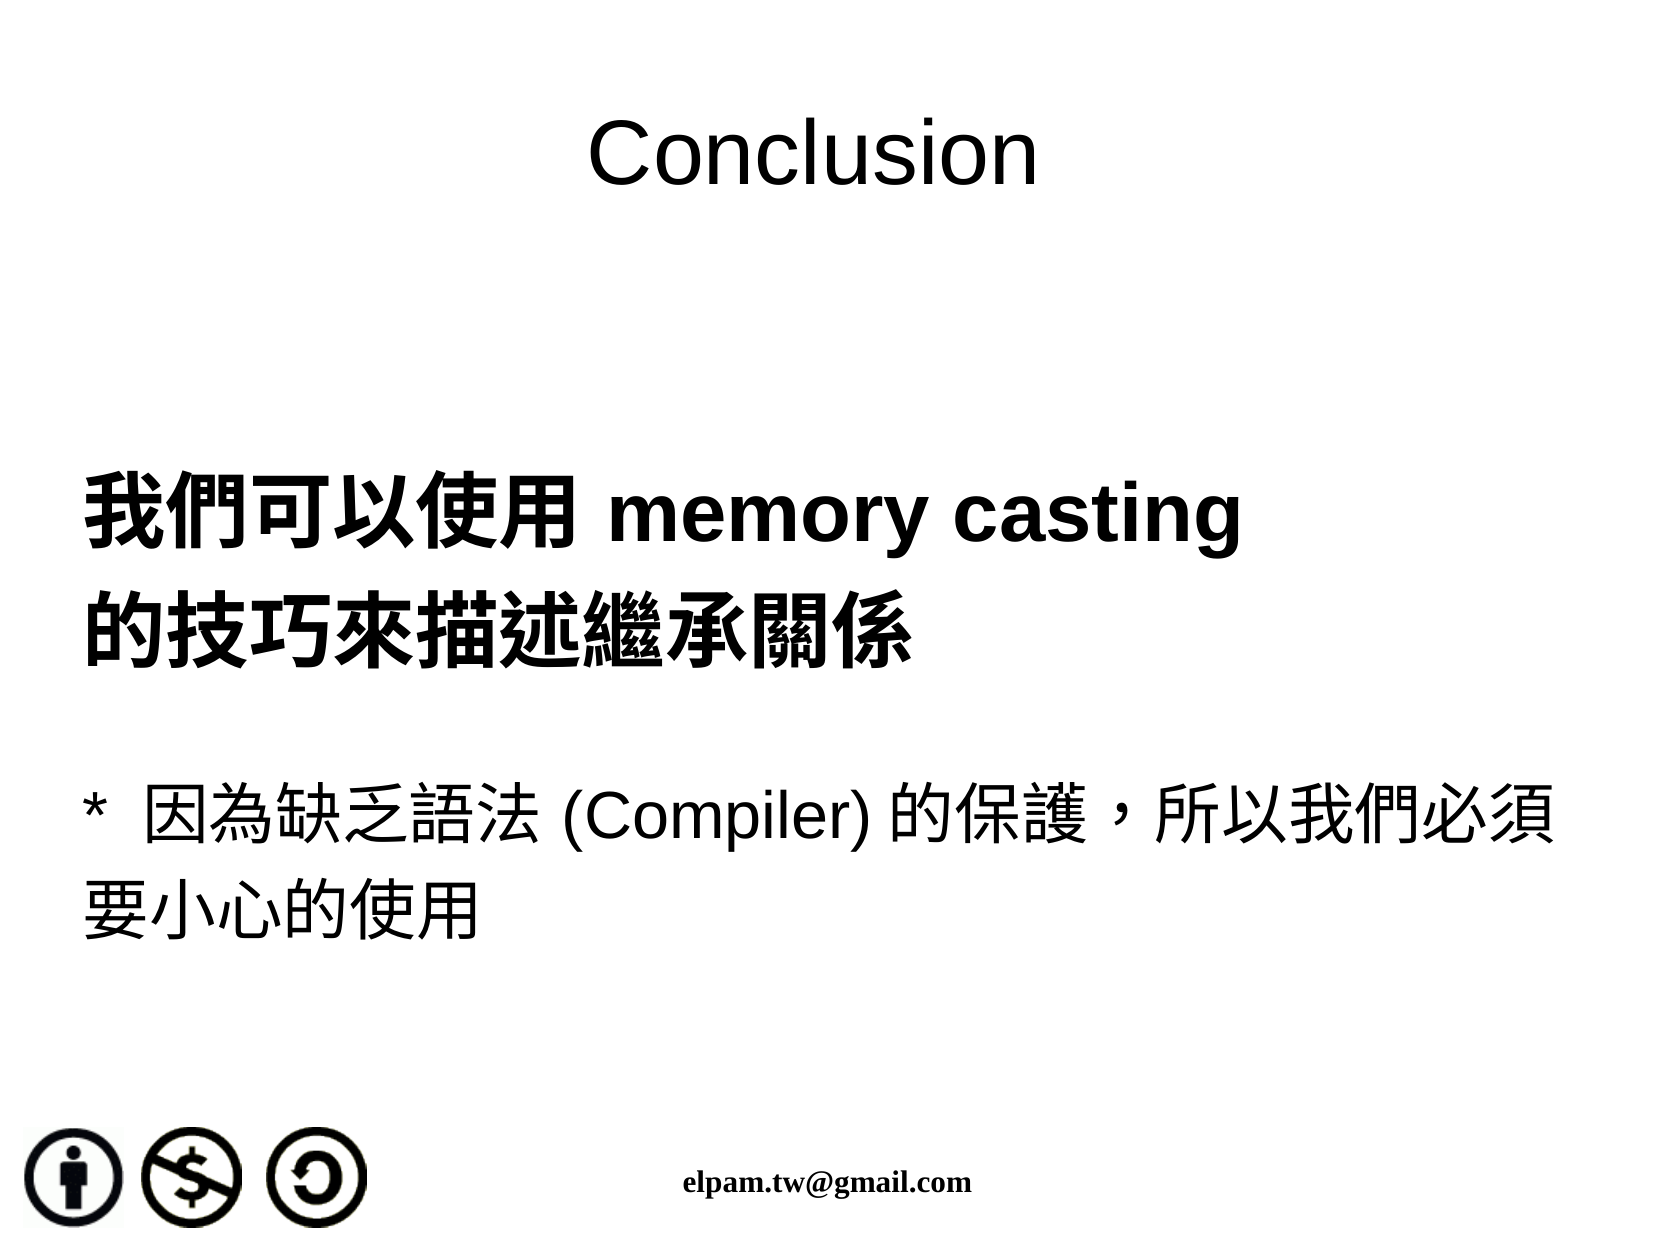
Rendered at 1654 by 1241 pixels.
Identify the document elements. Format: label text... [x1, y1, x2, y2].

subtitle 我們可以使用memory casting 的技巧來描述繼承關係 * 因為缺乏語法(Compiler)的保護，所以我們必須要小心的使用 [82, 290, 1571, 1109]
picture [266, 1127, 367, 1228]
picture [141, 1127, 242, 1228]
picture [23, 1127, 124, 1228]
title Conclusion [82, 49, 1571, 257]
